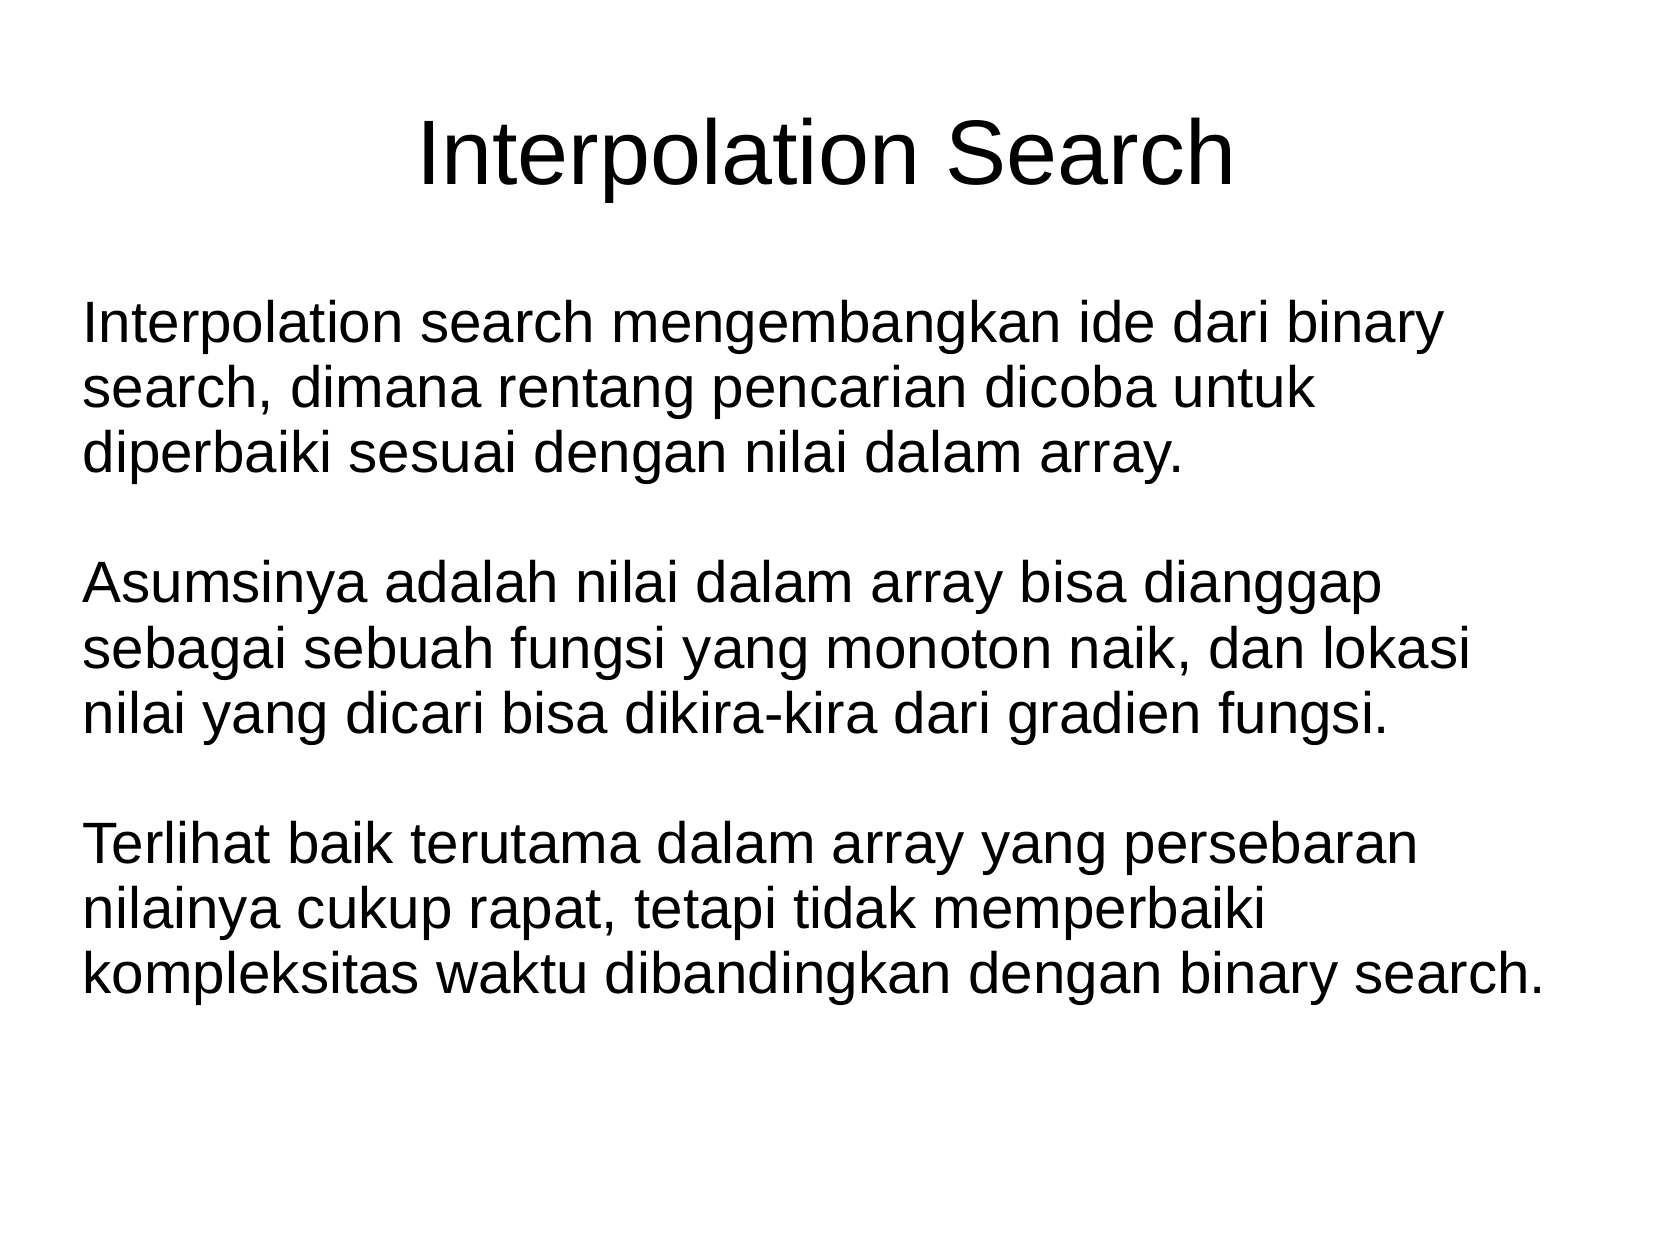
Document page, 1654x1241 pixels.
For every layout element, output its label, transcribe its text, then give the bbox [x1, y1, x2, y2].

title Interpolation Search [82, 49, 1571, 257]
subtitle Interpolation search mengembangkan ide dari binary search, dimana rentang pencarian dicoba untuk diperbaiki sesuai dengan nilai dalam array. Asumsinya adalah nilai dalam array bisa dianggap sebagai sebuah fungsi yang monoton naik, dan lokasi nilai yang dicari bisa dikira-kira dari gradien fungsi. Terlihat baik terutama dalam array yang persebaran nilainya cukup rapat, tetapi tidak memperbaiki kompleksitas waktu dibandingkan dengan binary search. [82, 290, 1571, 1010]
